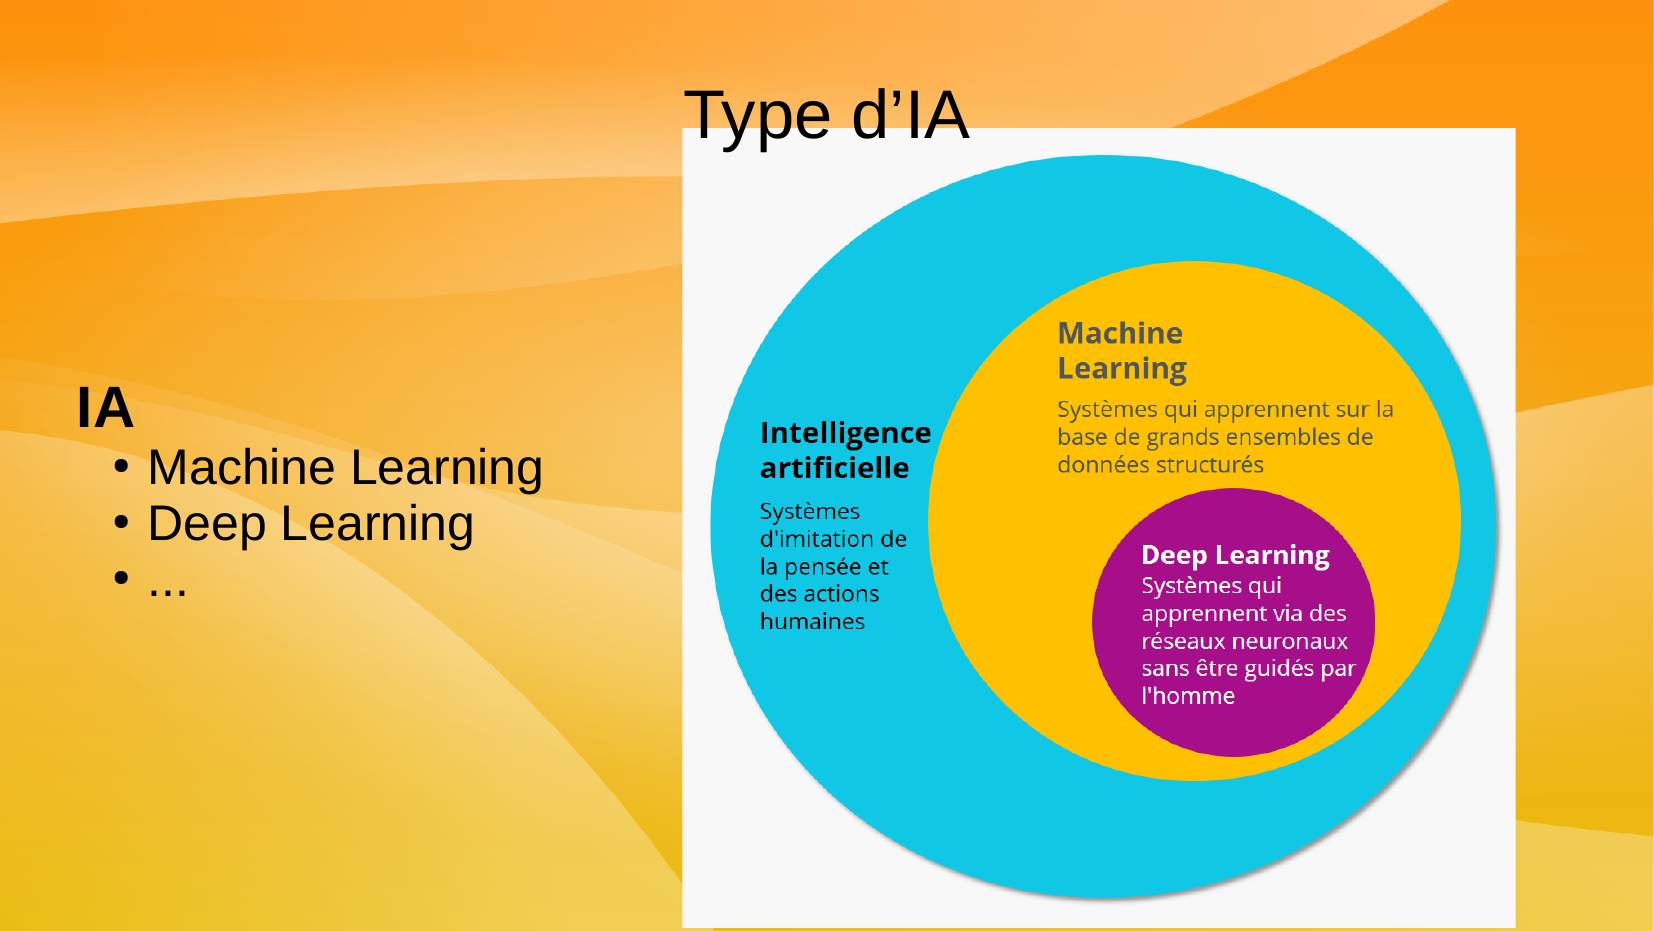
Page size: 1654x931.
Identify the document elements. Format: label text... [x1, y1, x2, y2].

picture [0, 0, 1654, 931]
subtitle IA Machine Learning Deep Learning ... [76, 179, 1565, 928]
title Type d’IA [82, 37, 1571, 193]
